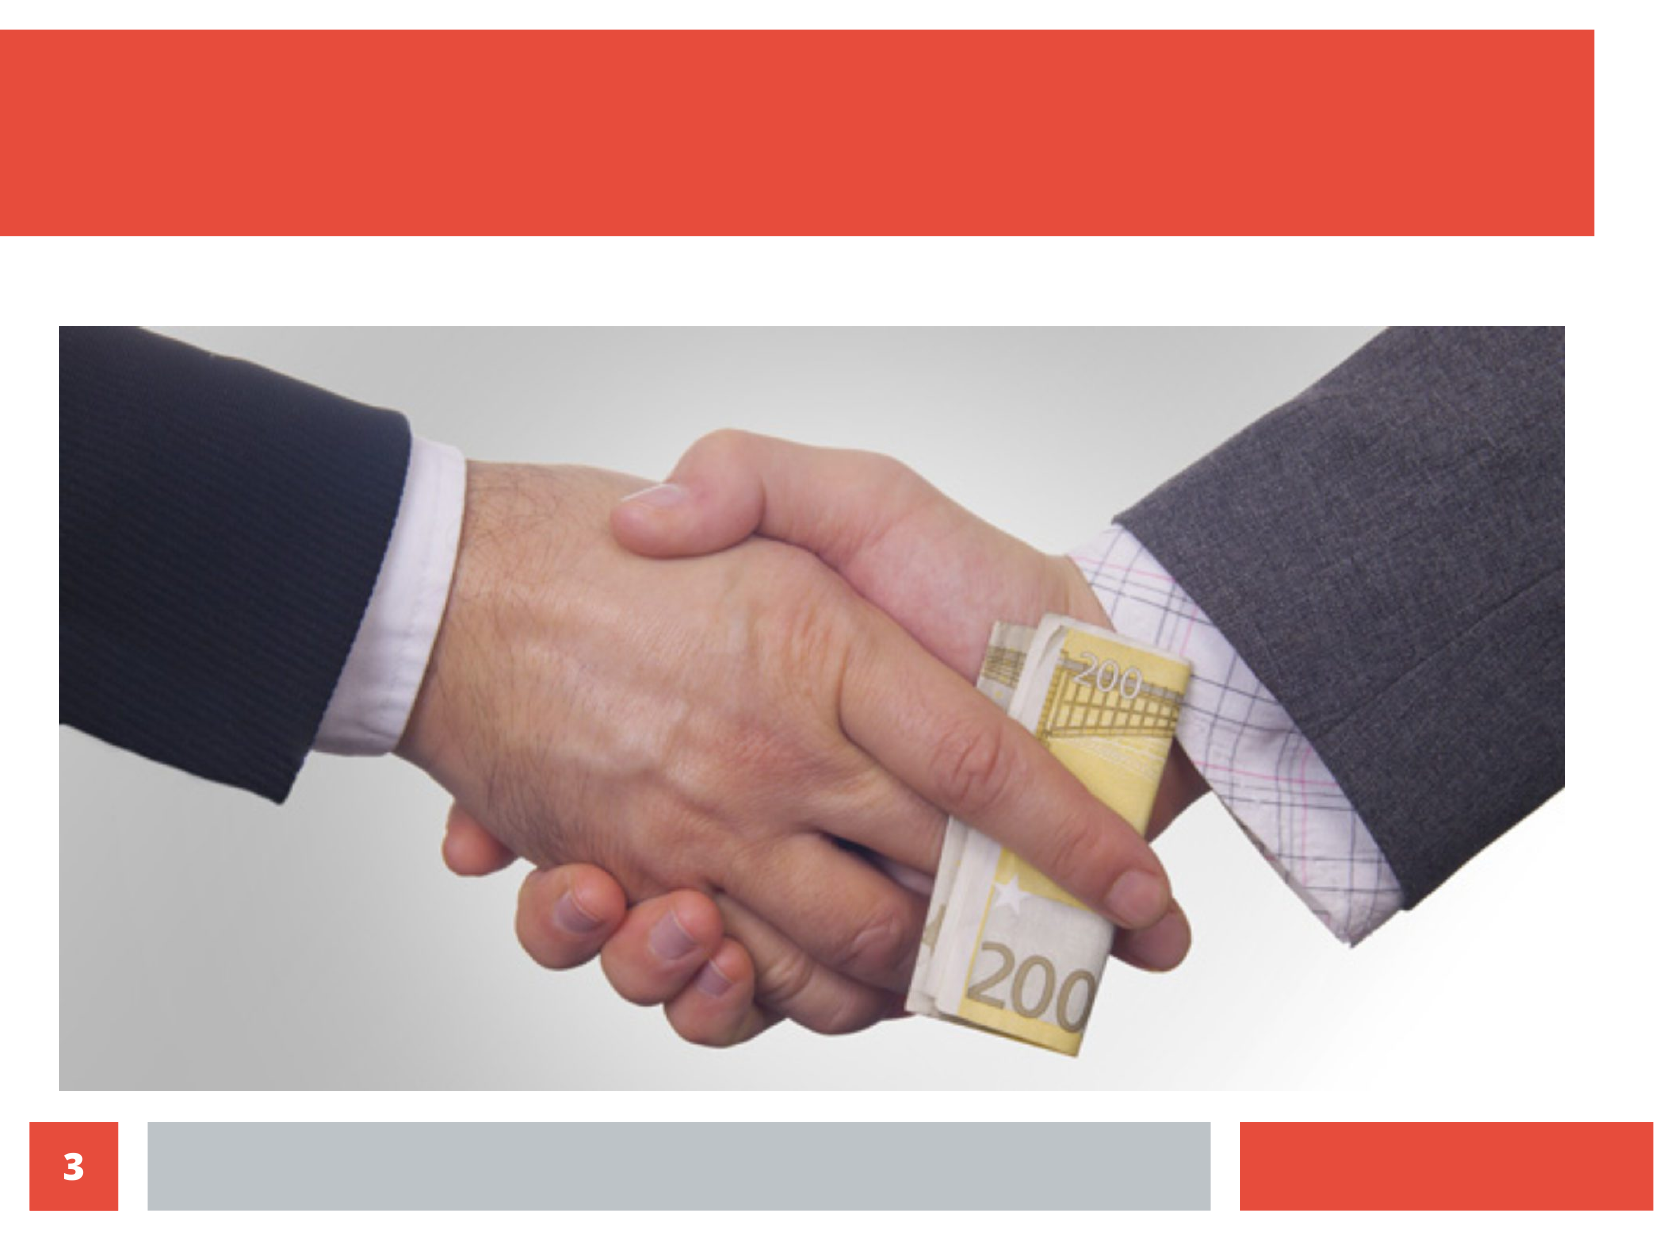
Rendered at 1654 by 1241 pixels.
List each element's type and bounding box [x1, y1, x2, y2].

picture [59, 326, 1565, 1091]
